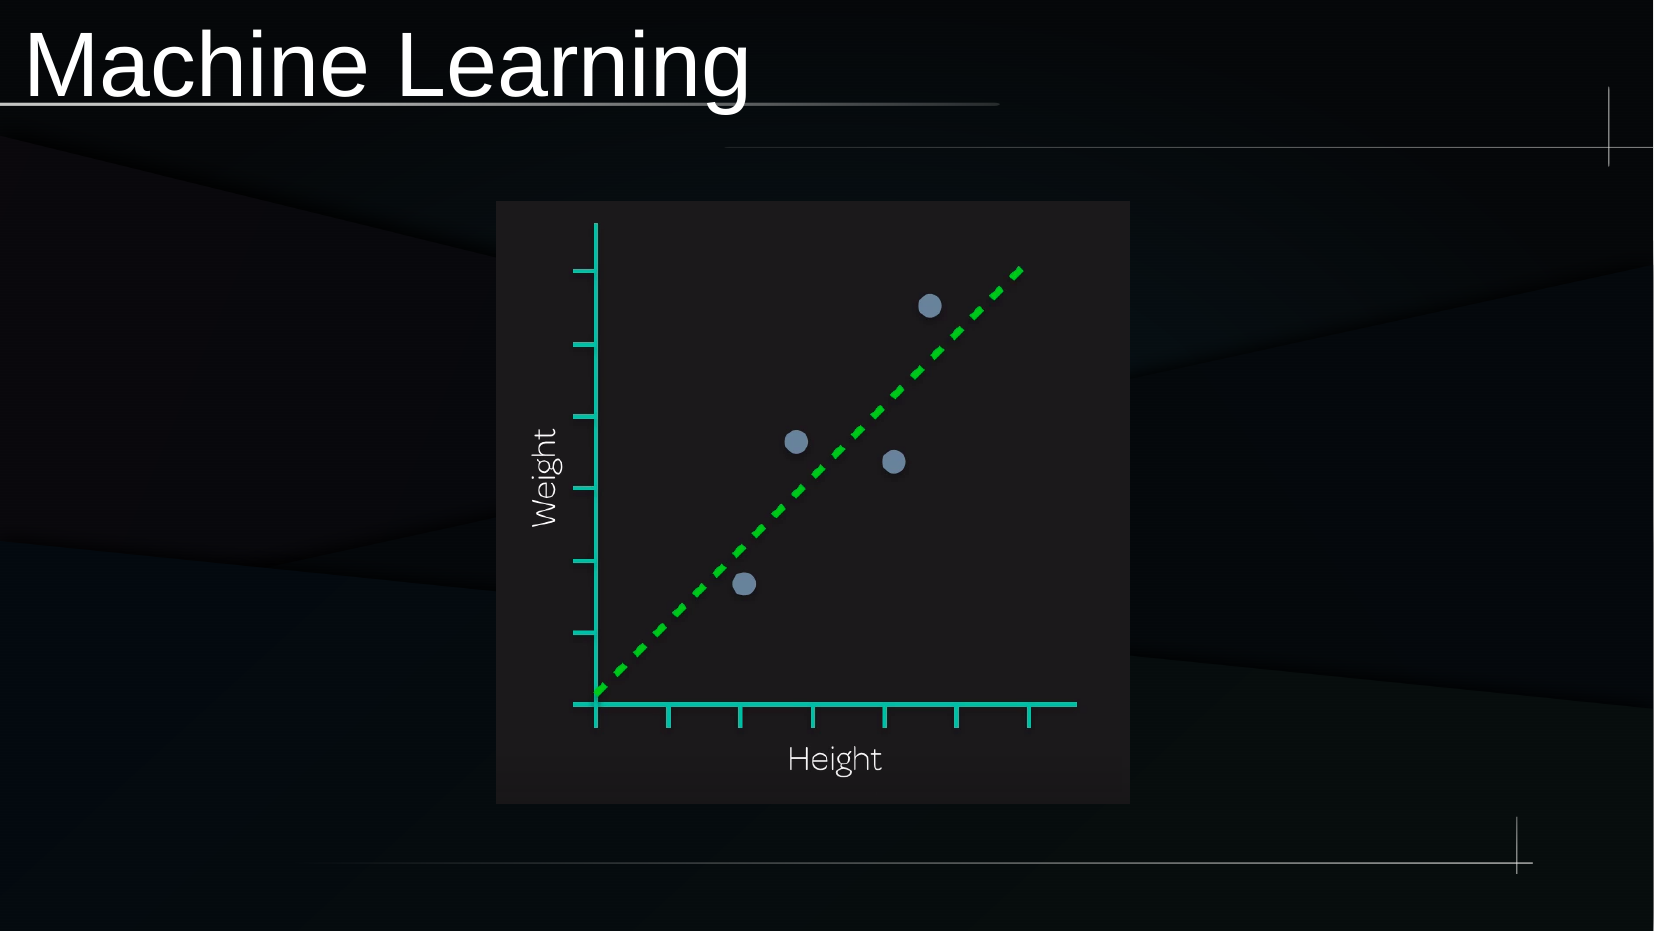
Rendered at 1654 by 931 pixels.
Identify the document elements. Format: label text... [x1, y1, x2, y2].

picture [0, 0, 1654, 931]
title Machine Learning [23, 11, 1589, 119]
